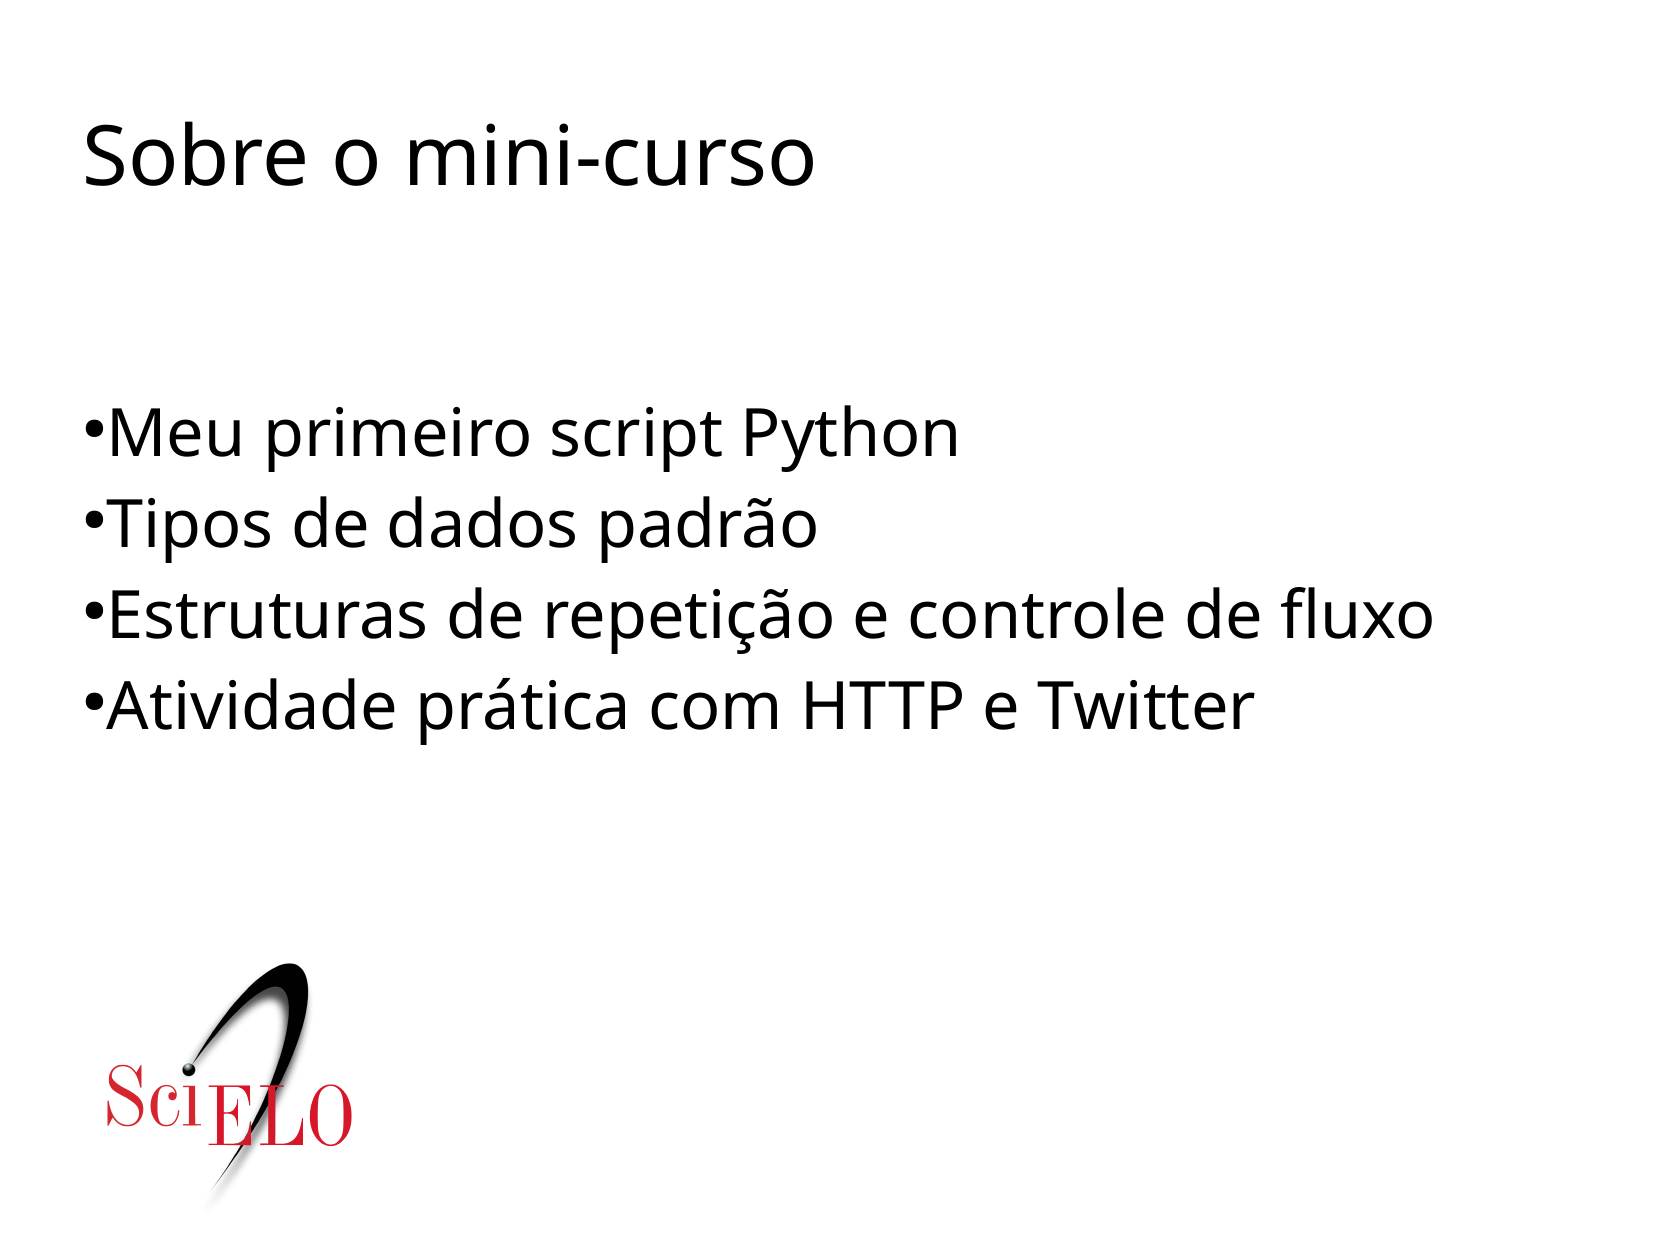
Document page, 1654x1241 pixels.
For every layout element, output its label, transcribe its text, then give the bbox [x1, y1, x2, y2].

title Sobre o mini-curso [82, 49, 1571, 257]
picture [81, 944, 367, 1231]
subtitle Meu primeiro script Python Tipos de dados padrão Estruturas de repetição e controle de fluxo Atividade prática com HTTP e Twitter [82, 290, 1538, 1010]
